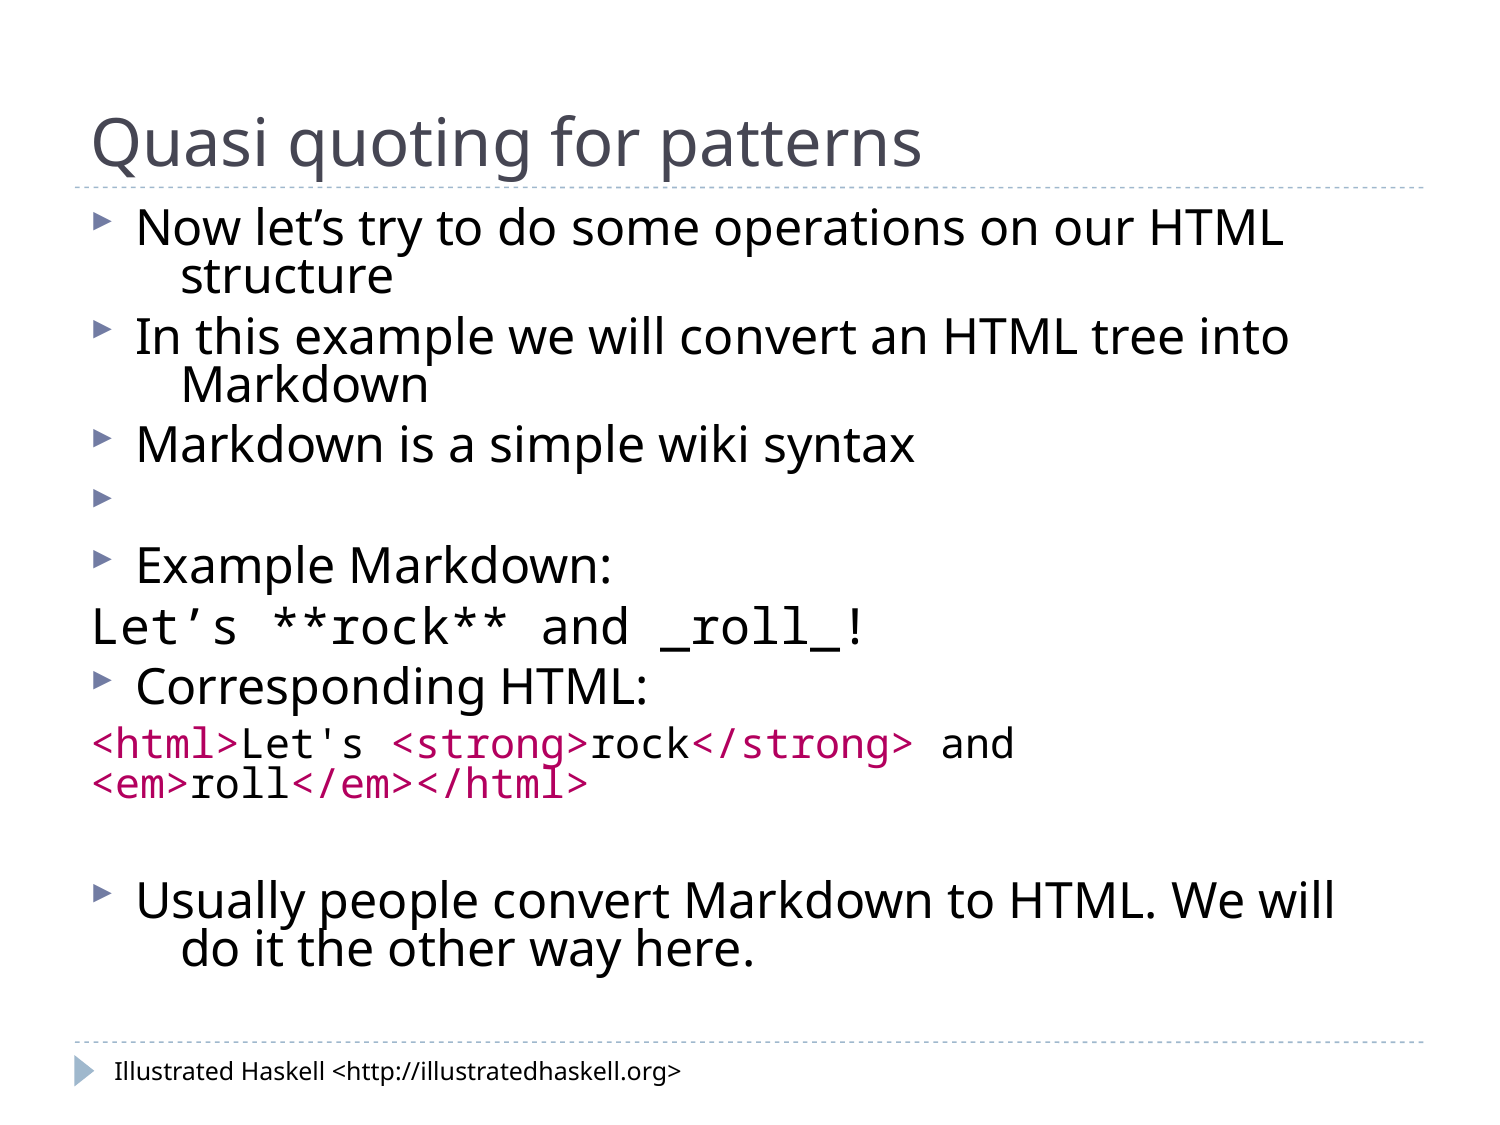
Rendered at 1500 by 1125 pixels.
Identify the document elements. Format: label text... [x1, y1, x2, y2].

list Now let’s try to do some operations on our HTML structure In this example we will convert an HTML tree into Markdown Markdown is a simple wiki syntax Example Markdown: Let’s **rock** and _roll_! Corresponding HTML: <html>Let's <strong>rock</strong> and <em>roll</em></html> Usually people convert Markdown to HTML. We will do it the other way here. [75, 200, 1426, 1011]
title Quasi quoting for patterns [75, 24, 1426, 188]
